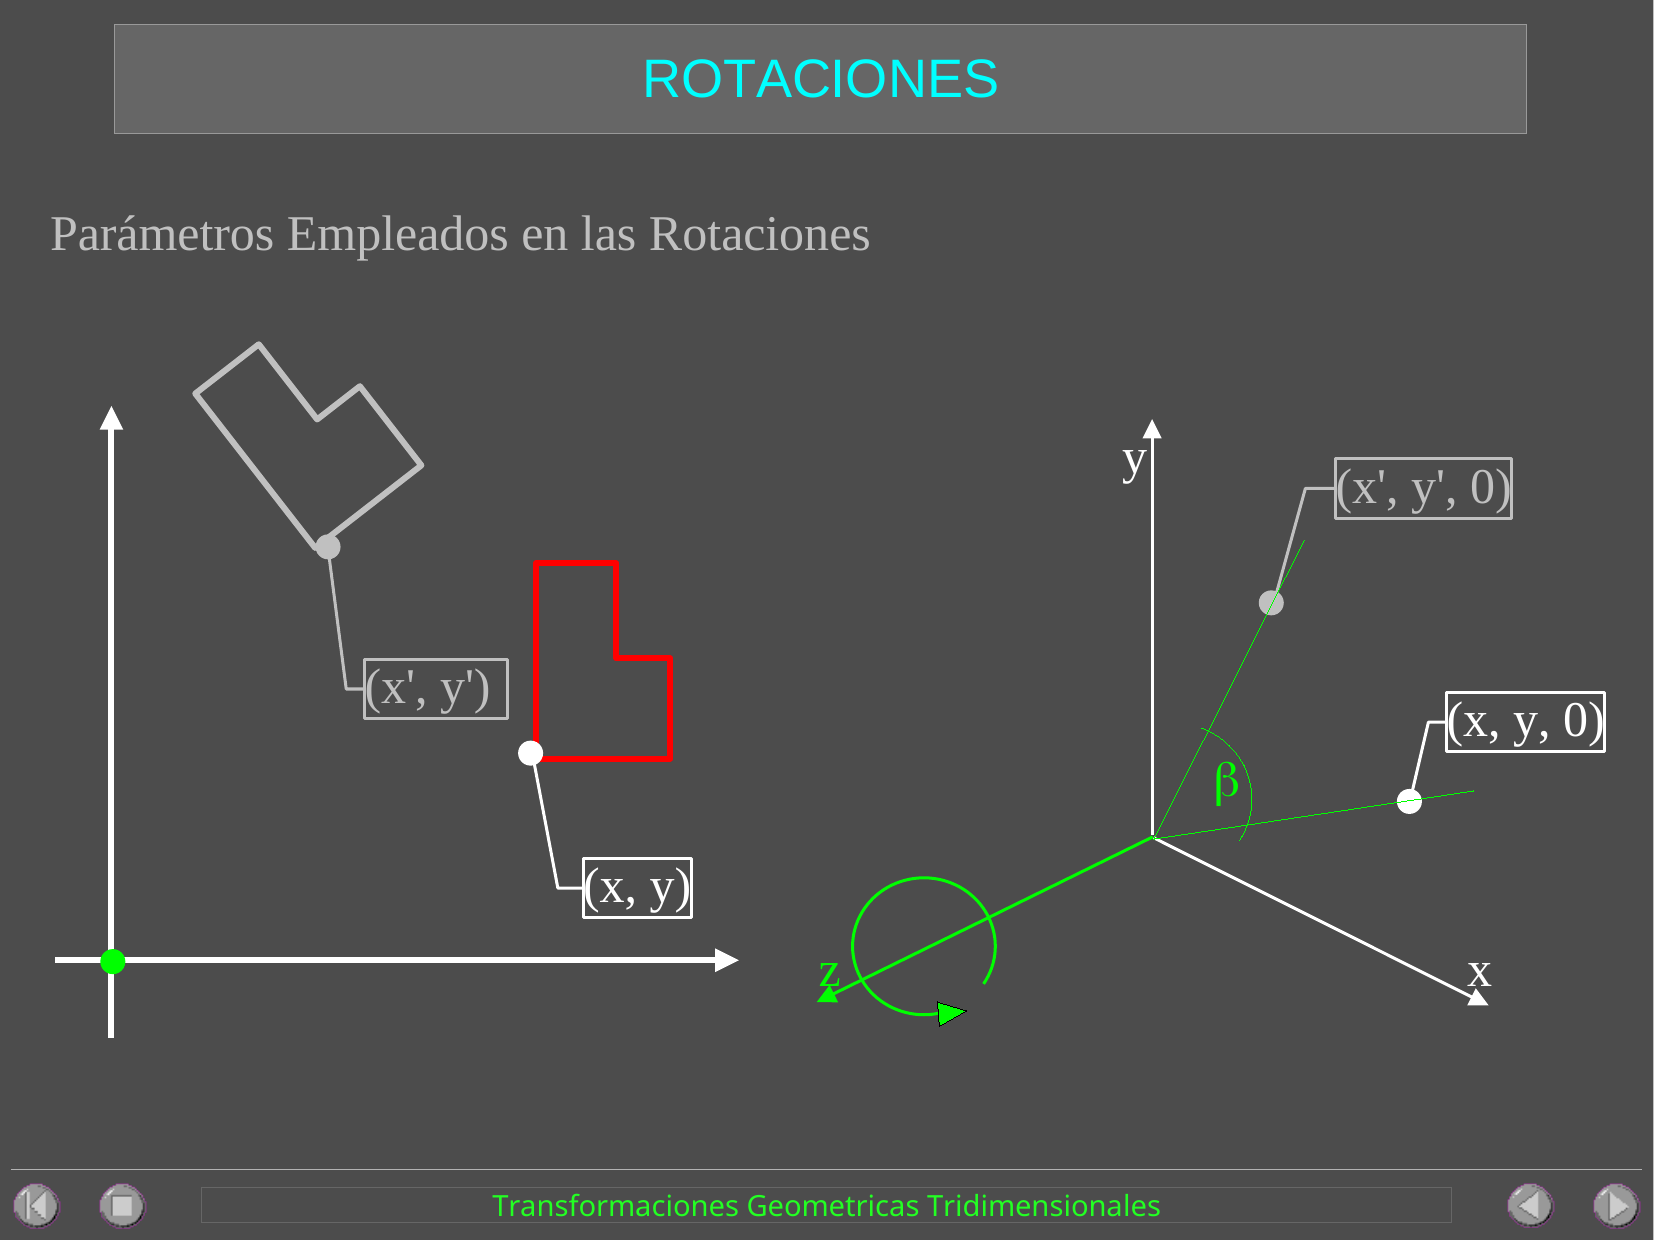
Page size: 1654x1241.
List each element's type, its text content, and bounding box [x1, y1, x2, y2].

text_box x [1467, 941, 1490, 1002]
text_box (x', y') [364, 659, 508, 719]
text_box z [836, 992, 842, 1002]
text_box [1396, 788, 1422, 814]
text_box z [818, 941, 842, 999]
text_box [518, 740, 544, 766]
picture [1591, 1181, 1642, 1232]
text_box (x', y', 0) [1335, 458, 1512, 519]
text_box y [1122, 429, 1145, 490]
text_box (x, y) [583, 858, 692, 918]
text_box [937, 1001, 967, 1027]
picture [97, 1181, 148, 1232]
text_box [100, 949, 126, 975]
picture [11, 1181, 62, 1232]
text_box [315, 534, 341, 560]
text_box [1258, 590, 1284, 616]
text_box (x, y, 0) [1446, 692, 1605, 752]
title ROTACIONES [114, 24, 1527, 134]
text_box Parámetros Empleados en las Rotaciones [50, 205, 1462, 266]
picture [1505, 1181, 1556, 1231]
